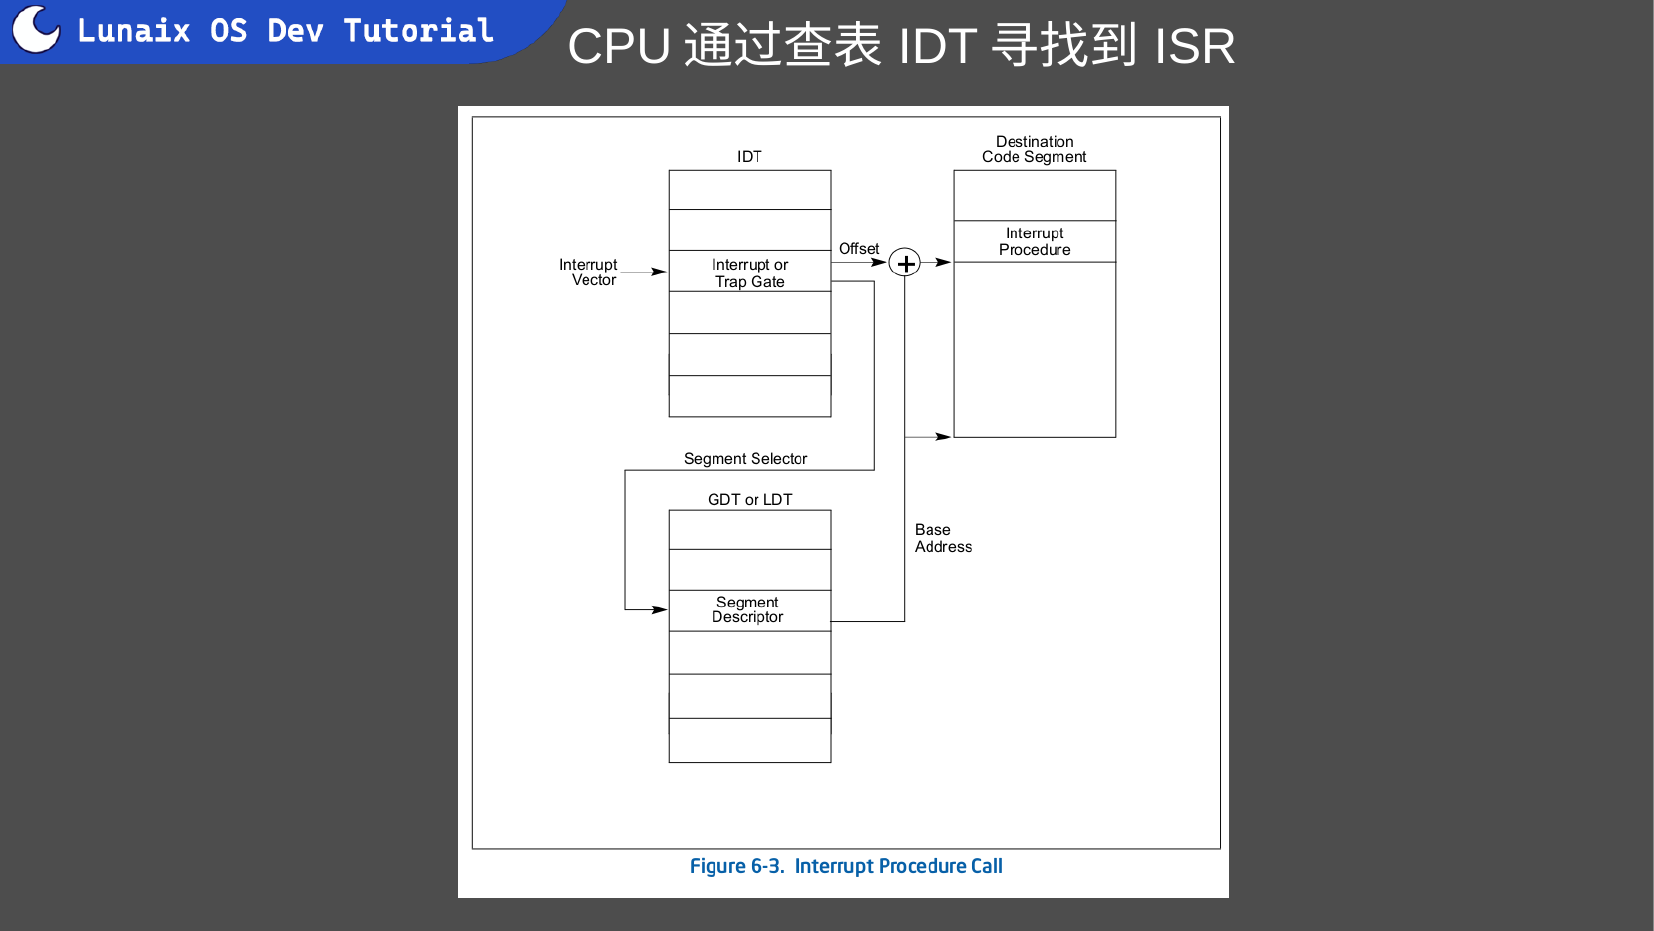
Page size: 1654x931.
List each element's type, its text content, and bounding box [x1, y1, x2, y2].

picture [0, 0, 1654, 931]
title CPU通过查表IDT寻找到ISR [566, 0, 1654, 83]
